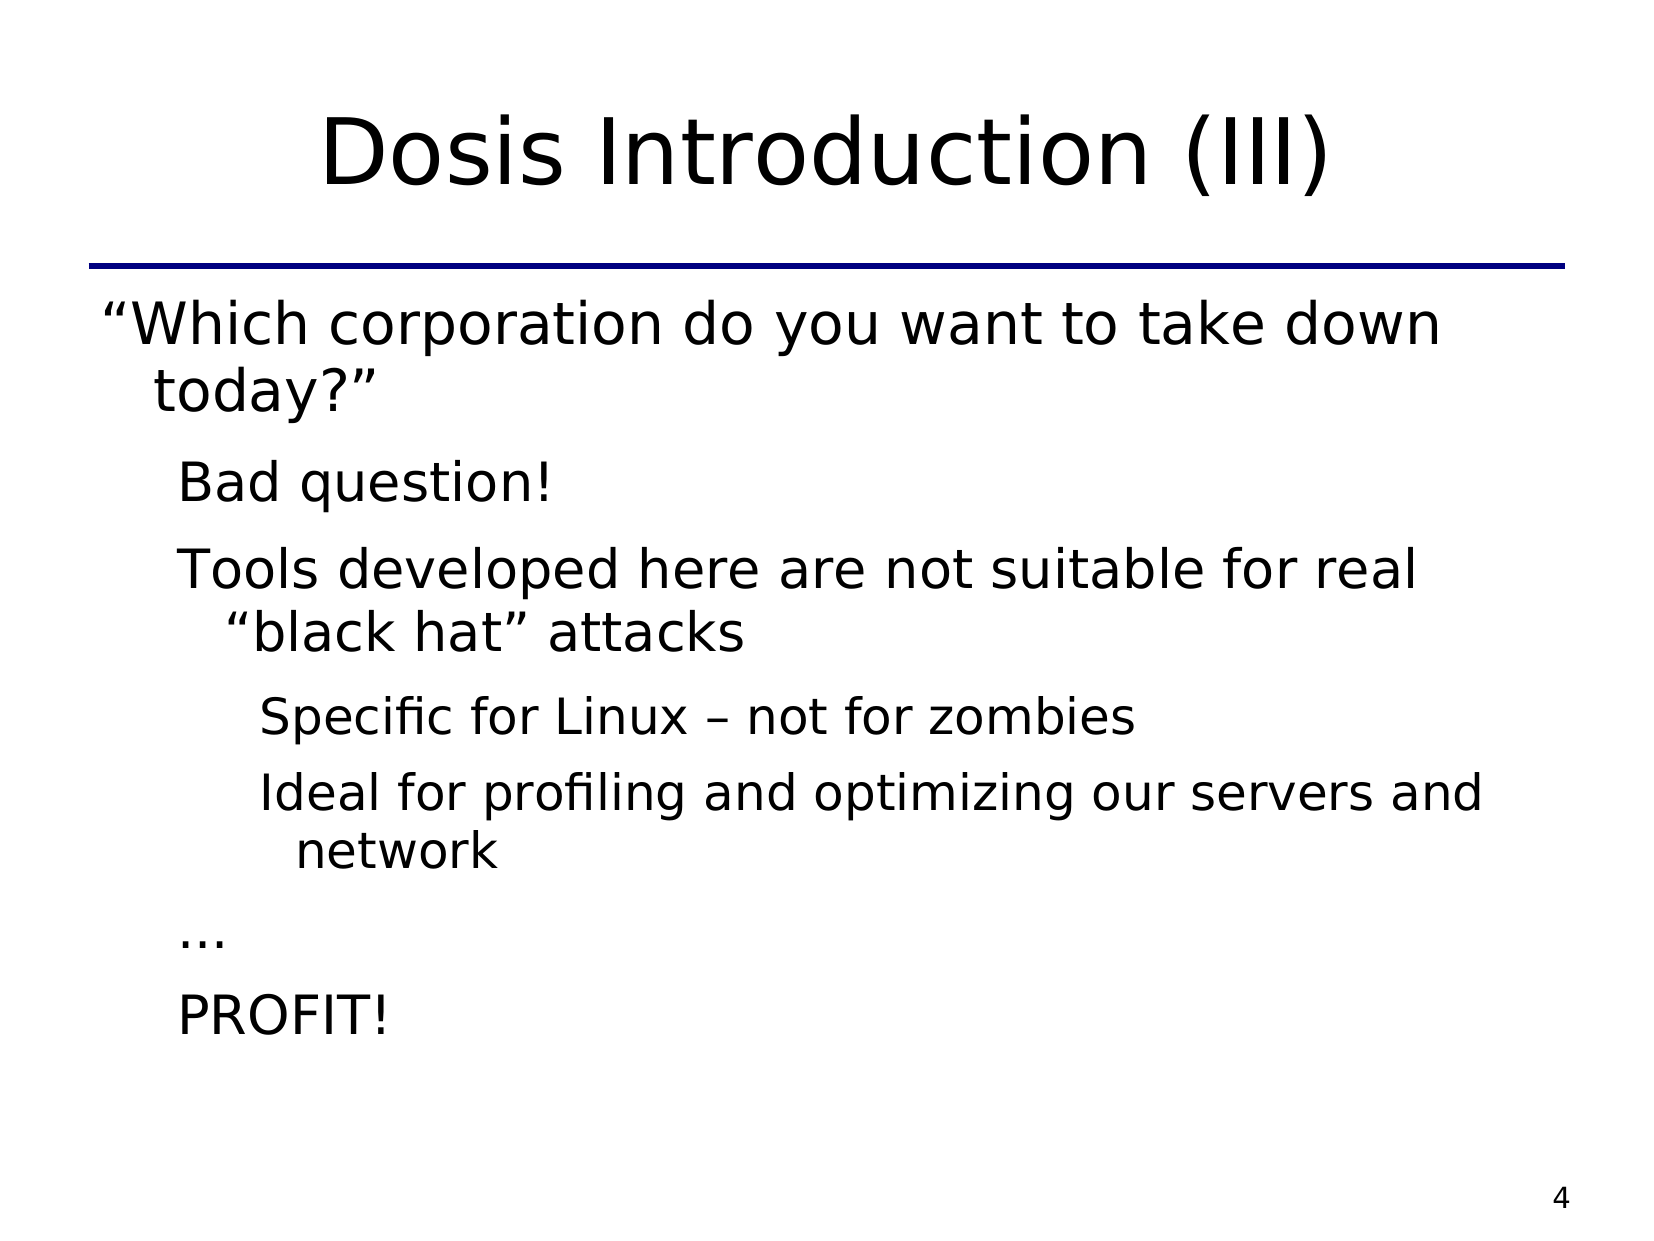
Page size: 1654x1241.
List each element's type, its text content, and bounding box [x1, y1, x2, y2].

list “Which corporation do you want to take down today?” Bad question! Tools developed here are not suitable for real “black hat” attacks Specific for Linux – not for zombies Ideal for profiling and optimizing our servers and network ... PROFIT! [82, 290, 1571, 1109]
title Dosis Introduction (III) [82, 49, 1571, 257]
